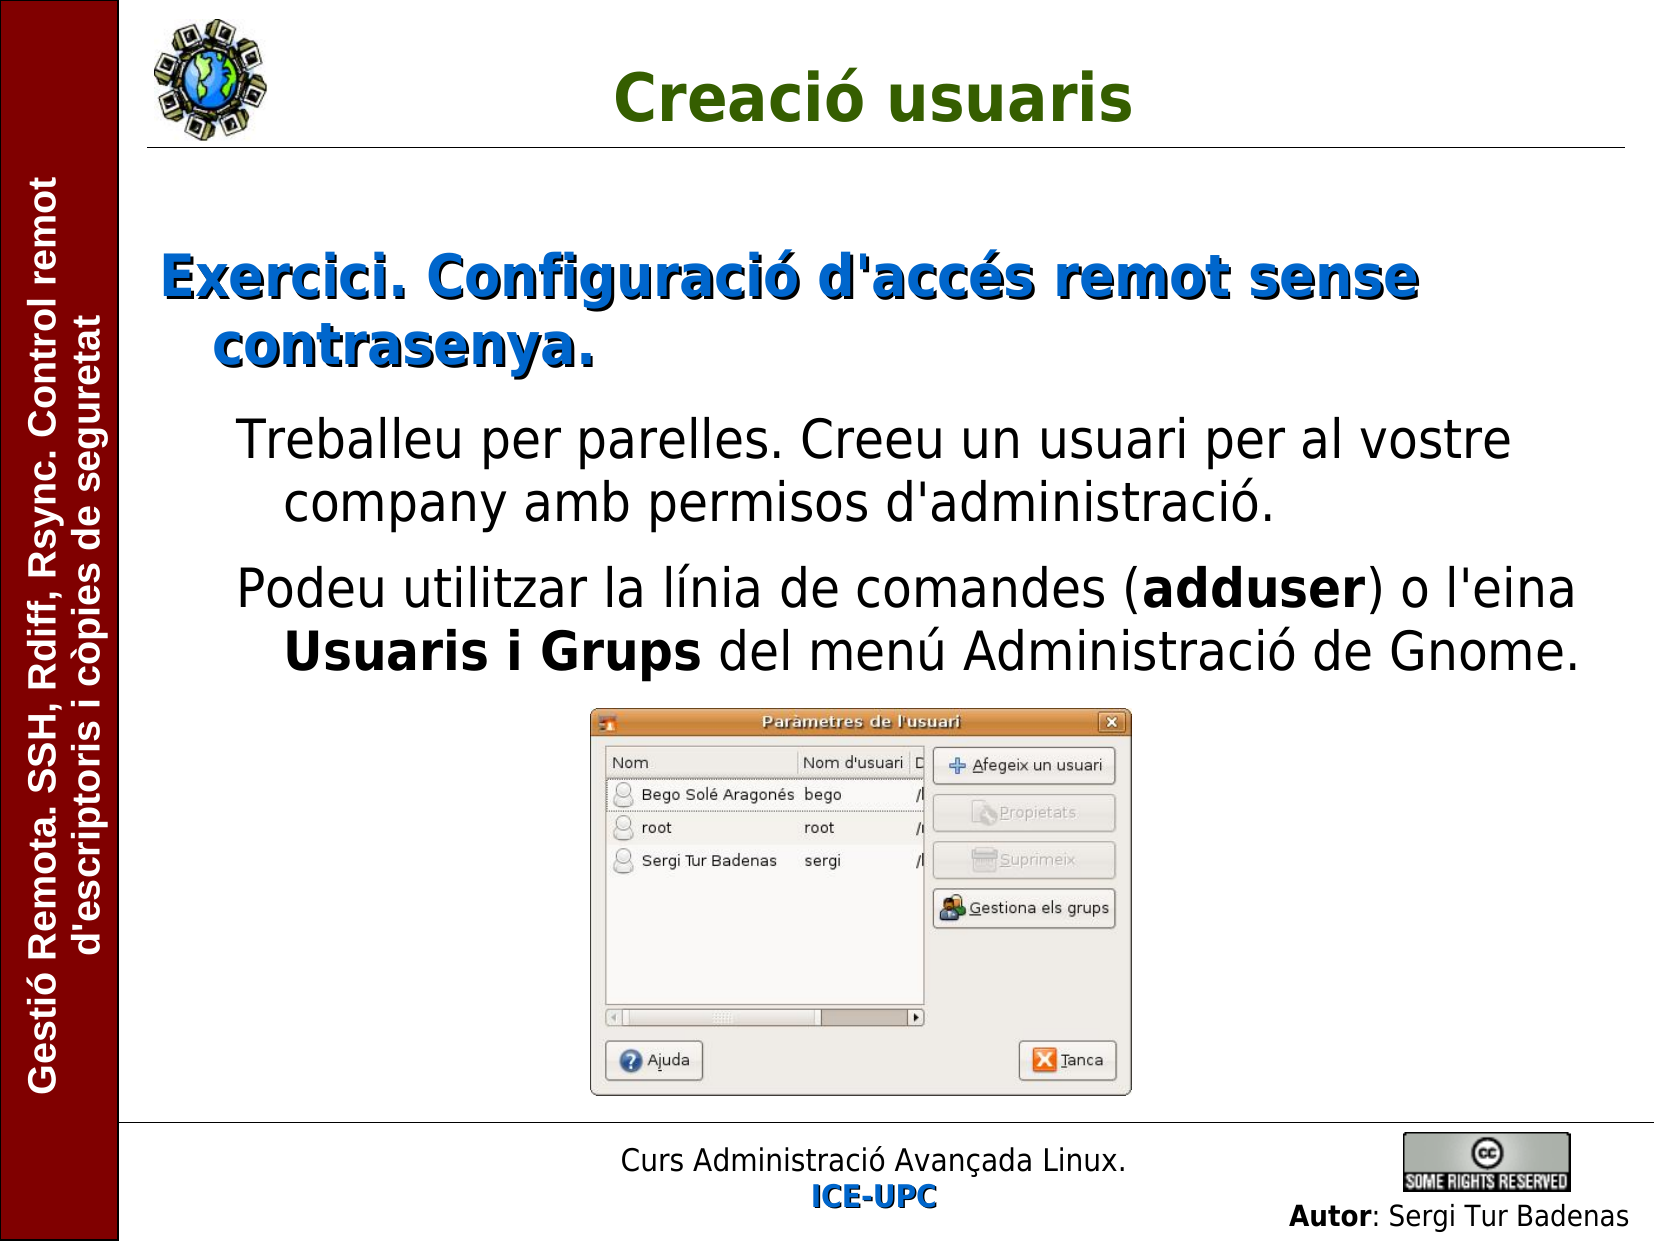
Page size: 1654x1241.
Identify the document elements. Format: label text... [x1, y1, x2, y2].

list Exercici. Configuració d'accés remot sense contrasenya. Treballeu per parelles. Creeu un usuari per al vostre company amb permisos d'administració. Podeu utilitzar la línia de comandes (adduser) o l'eina Usuaris i Grups del menú Administració de Gnome. [141, 242, 1630, 1078]
picture [590, 708, 1132, 1096]
picture [154, 19, 268, 56]
picture [1403, 1132, 1571, 1192]
title Creació usuaris [129, 56, 1619, 141]
